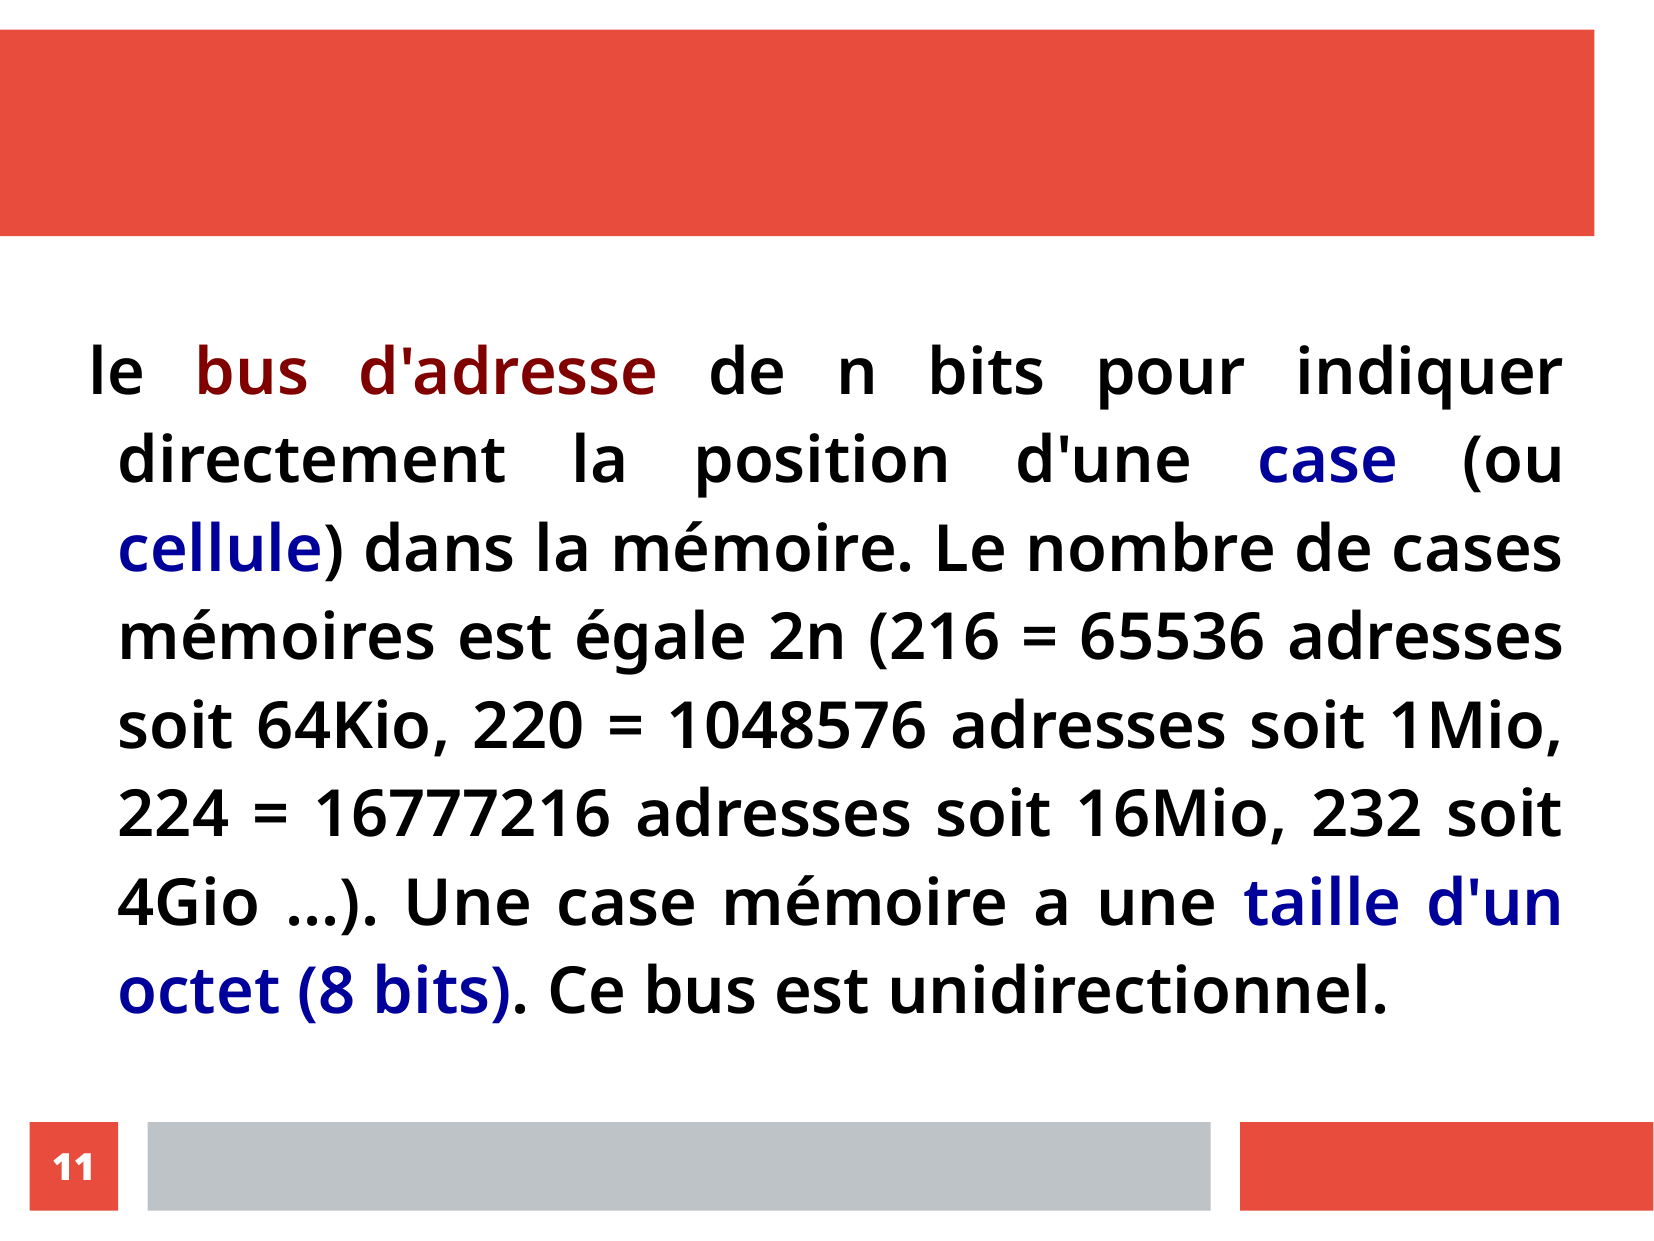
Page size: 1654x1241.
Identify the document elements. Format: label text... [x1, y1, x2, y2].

list le bus d'adresse de n bits pour indiquer directement la position d'une case (ou cellule) dans la mémoire. Le nombre de cases mémoires est égale 2n (216 = 65536 adresses soit 64Kio, 220 = 1048576 adresses soit 1Mio, 224 = 16777216 adresses soit 16Mio, 232 soit 4Gio ...). Une case mémoire a une taille d'un octet (8 bits). Ce bus est unidirectionnel. [59, 324, 1565, 1093]
